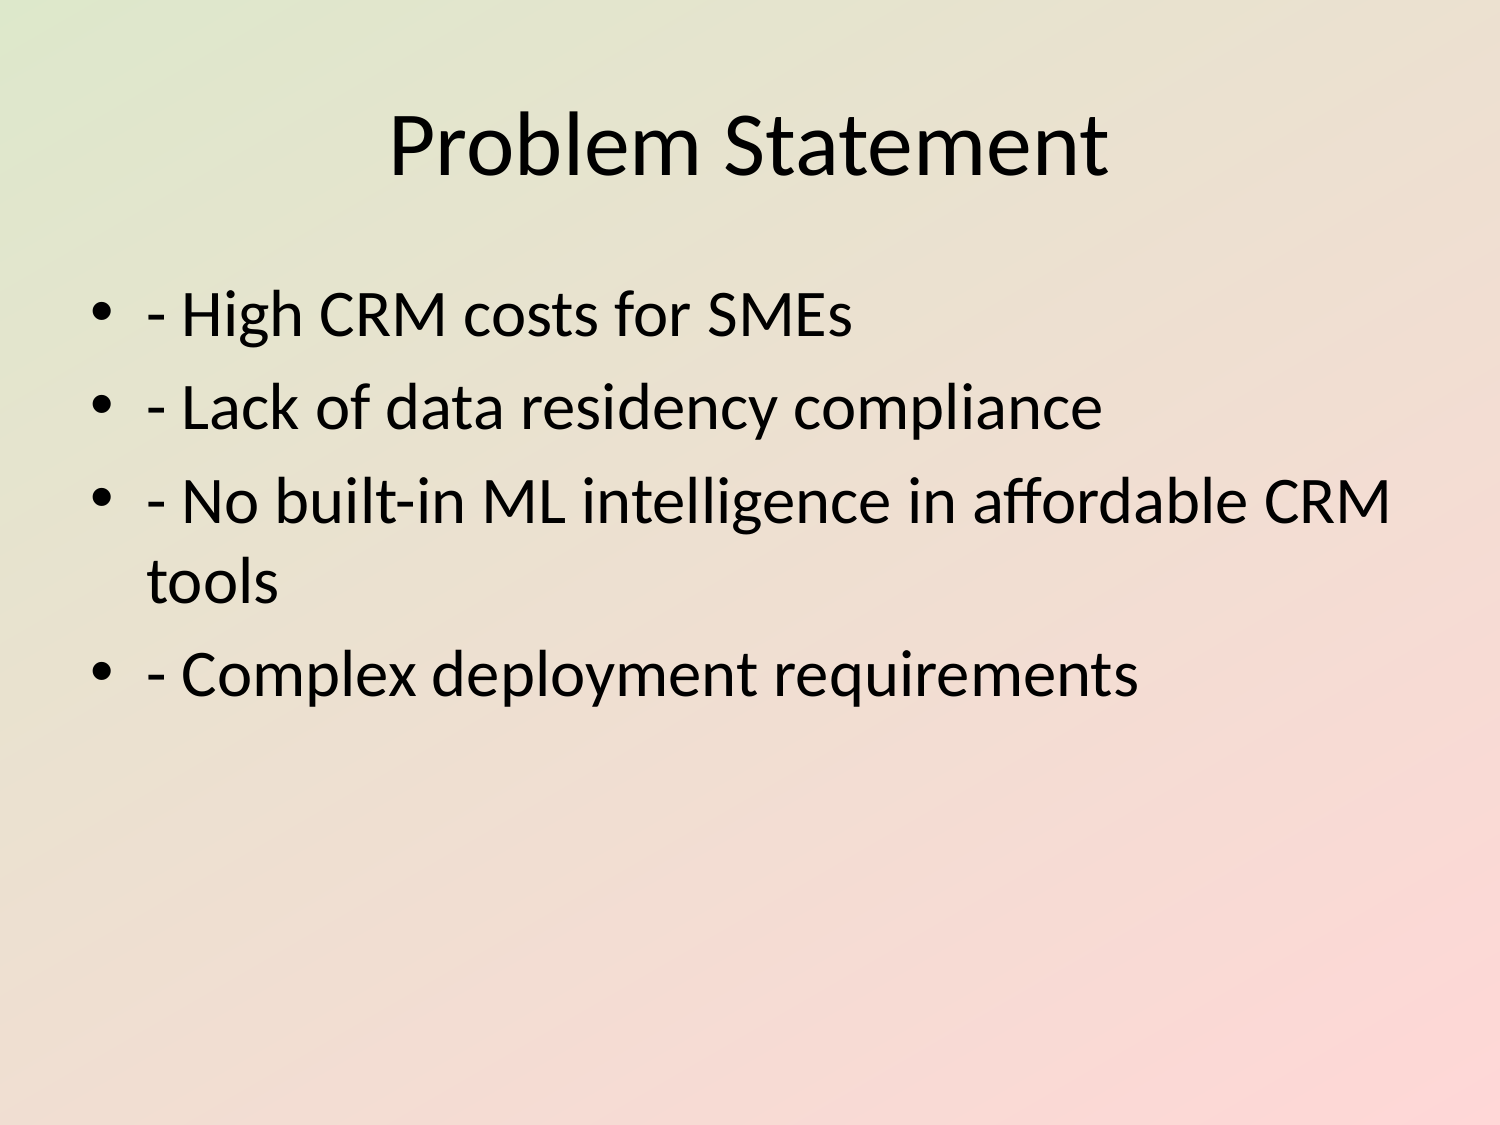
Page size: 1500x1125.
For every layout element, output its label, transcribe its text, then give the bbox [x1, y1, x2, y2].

list - High CRM costs for SMEs - Lack of data residency compliance - No built-in ML intelligence in affordable CRM tools - Complex deployment requirements [75, 262, 1425, 1005]
title Problem Statement [75, 45, 1425, 233]
